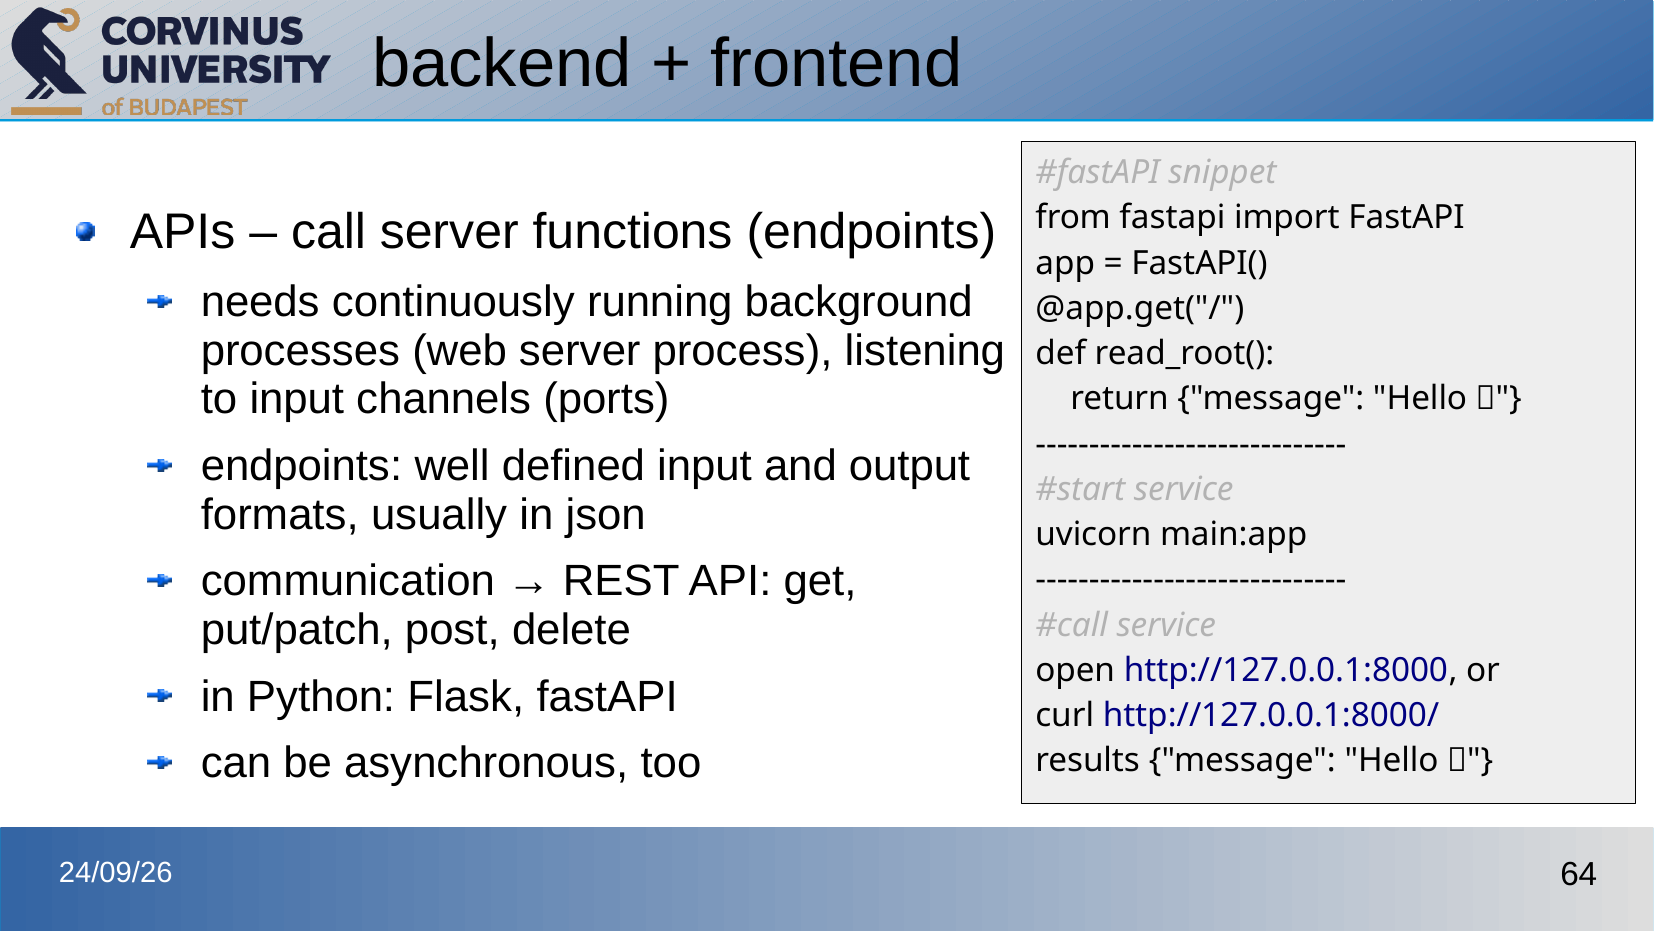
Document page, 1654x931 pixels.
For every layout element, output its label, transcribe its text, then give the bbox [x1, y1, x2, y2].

title backend + frontend [372, 23, 1625, 103]
list APIs – call server functions (endpoints) needs continuously running background processes (web server process), listening to input channels (ports) endpoints: well defined input and output formats, usually in json communication → REST API: get, put/patch, post, delete in Python: Flask, fastAPI can be asynchronous, too [59, 118, 1034, 815]
picture [11, 7, 331, 115]
text_box #fastAPI snippet from fastapi import FastAPI app = FastAPI() @app.get("/") def read_root(): return {"message": "Hello ✨"} ----------------------------- #start service uvicorn main:app ----------------------------- #call service open http://127.0.0.1:8000, or curl http://127.0.0.1:8000/ results {"message": "Hello ✨"} [1021, 141, 1636, 804]
